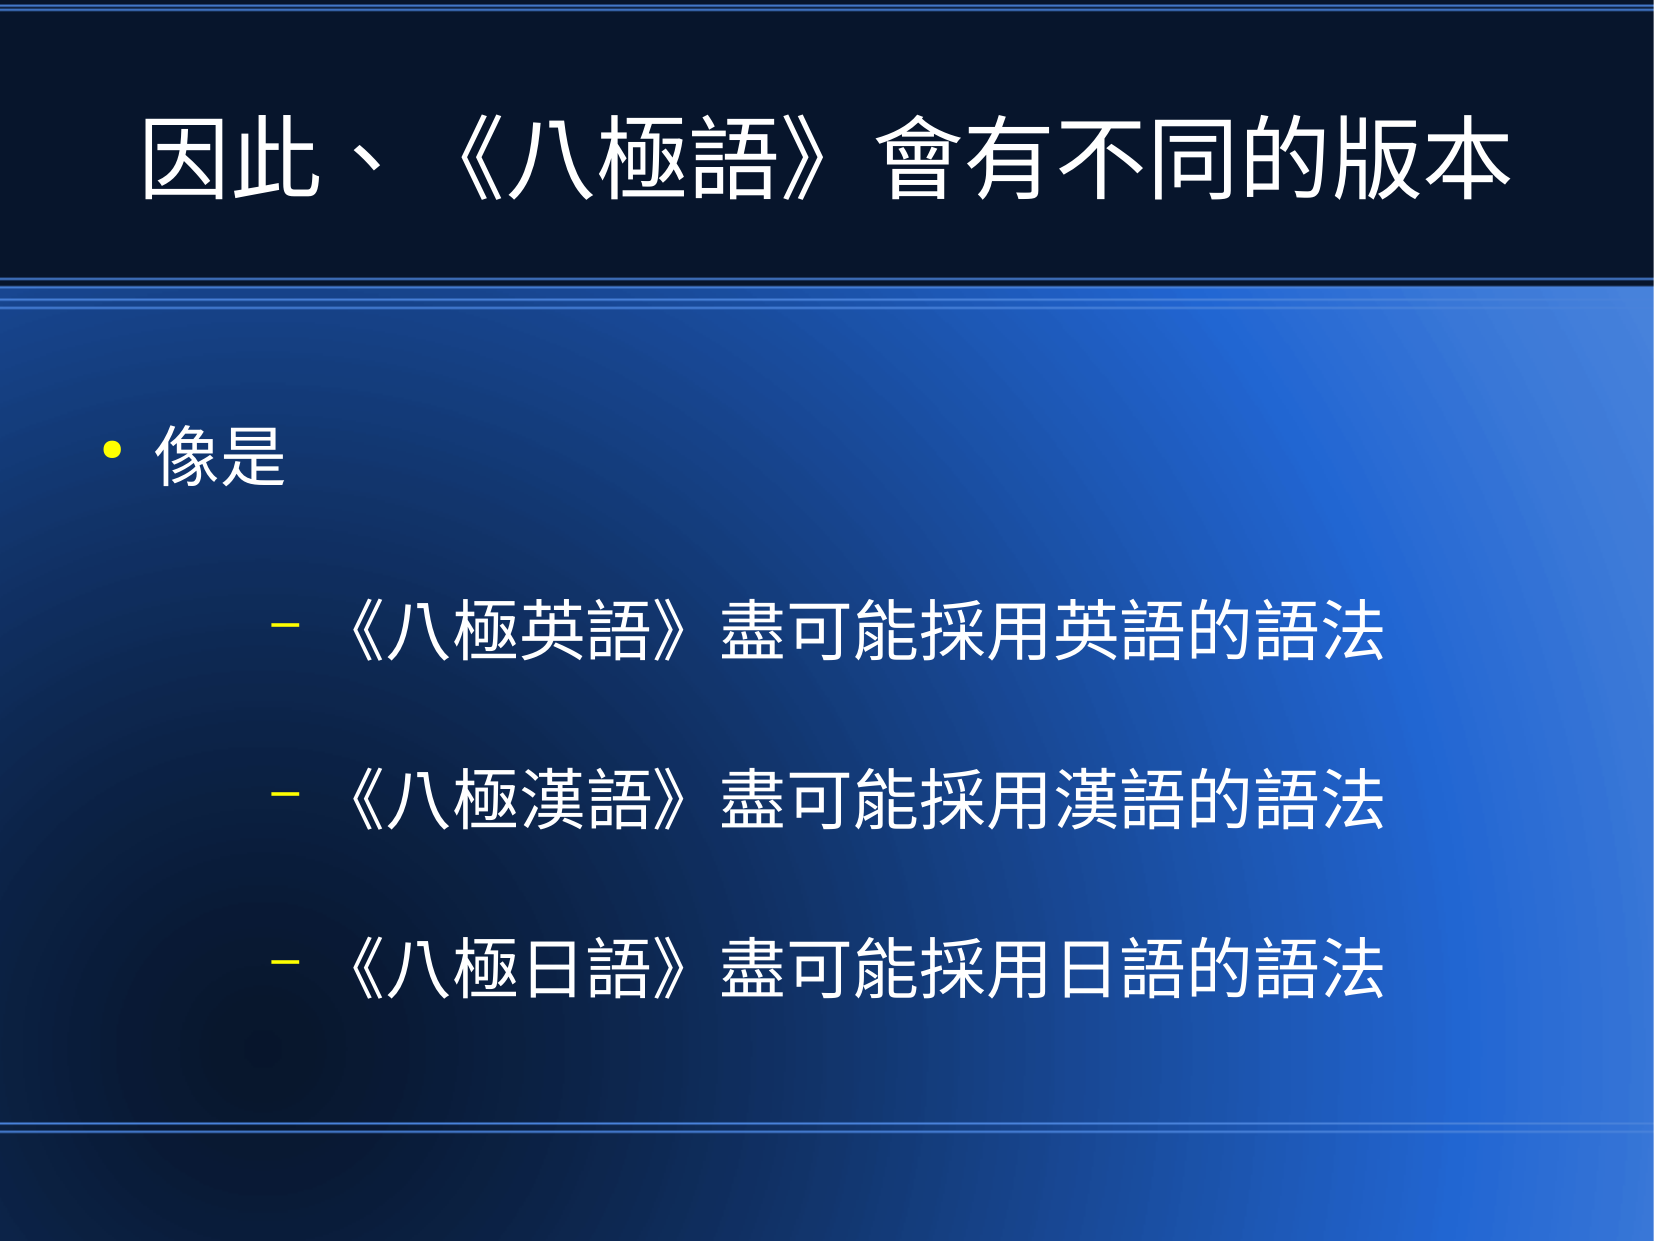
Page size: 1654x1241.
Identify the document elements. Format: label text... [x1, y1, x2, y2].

title 因此、《八極語》會有不同的版本 [82, 49, 1571, 257]
list 像是 《八極英語》盡可能採用英語的語法 《八極漢語》盡可能採用漢語的語法 《八極日語》盡可能採用日語的語法 [82, 355, 1571, 1241]
picture [0, 0, 1654, 1241]
